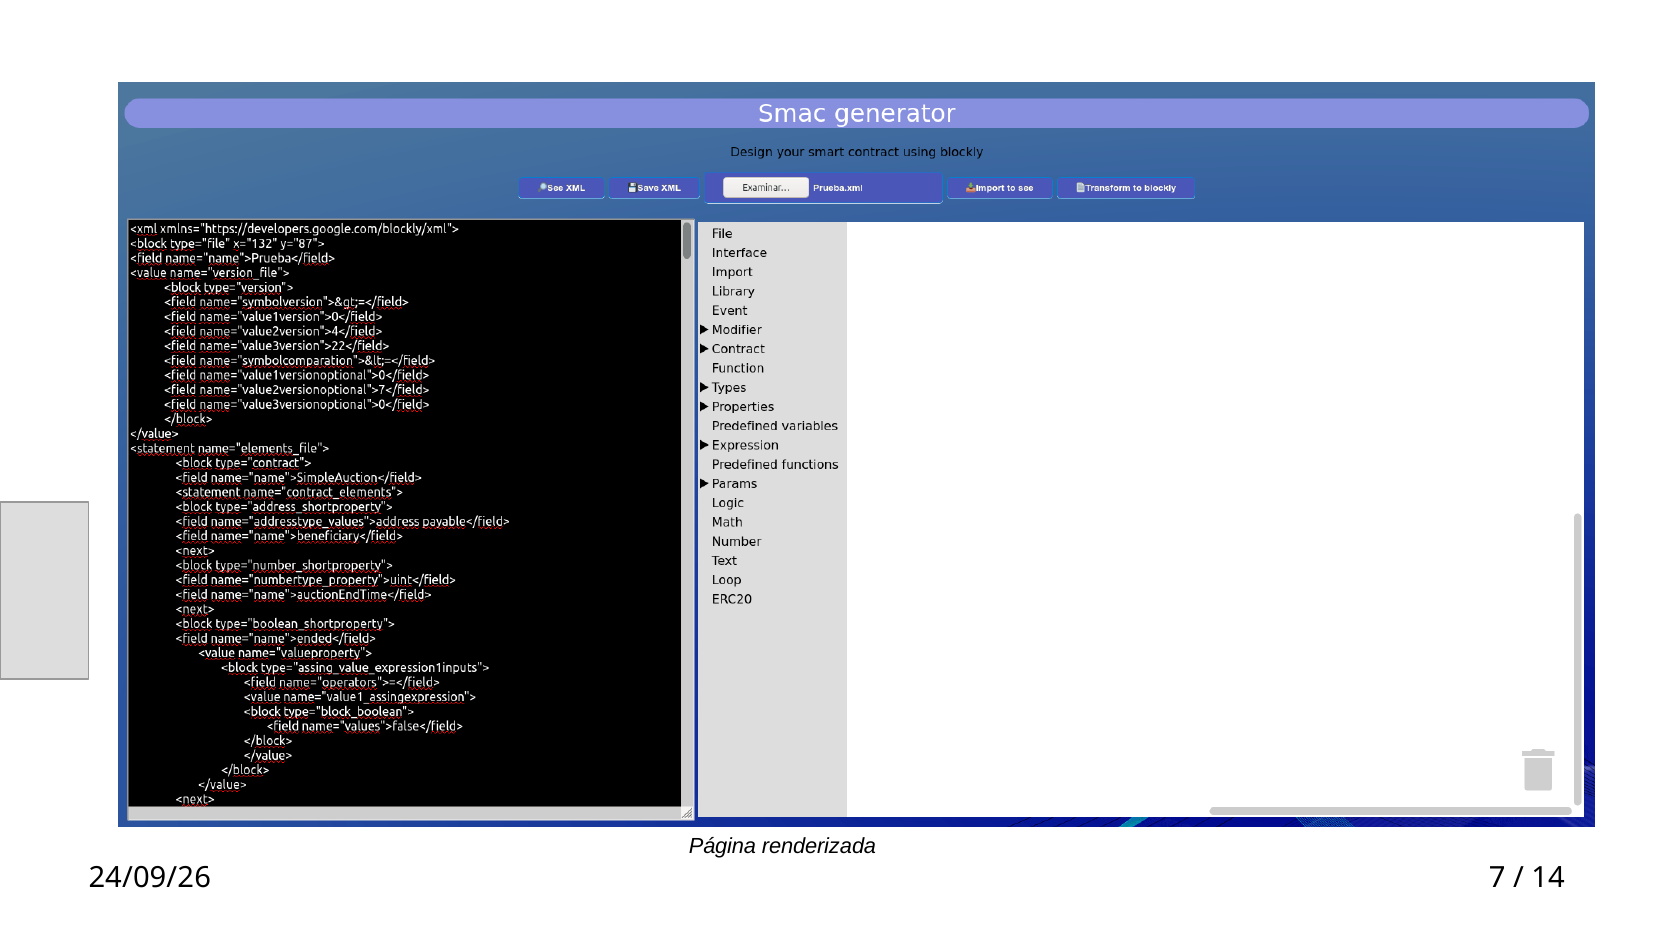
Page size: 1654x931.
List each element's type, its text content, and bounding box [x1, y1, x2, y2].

picture [118, 82, 1595, 827]
text_box Página renderizada [354, 826, 1211, 866]
